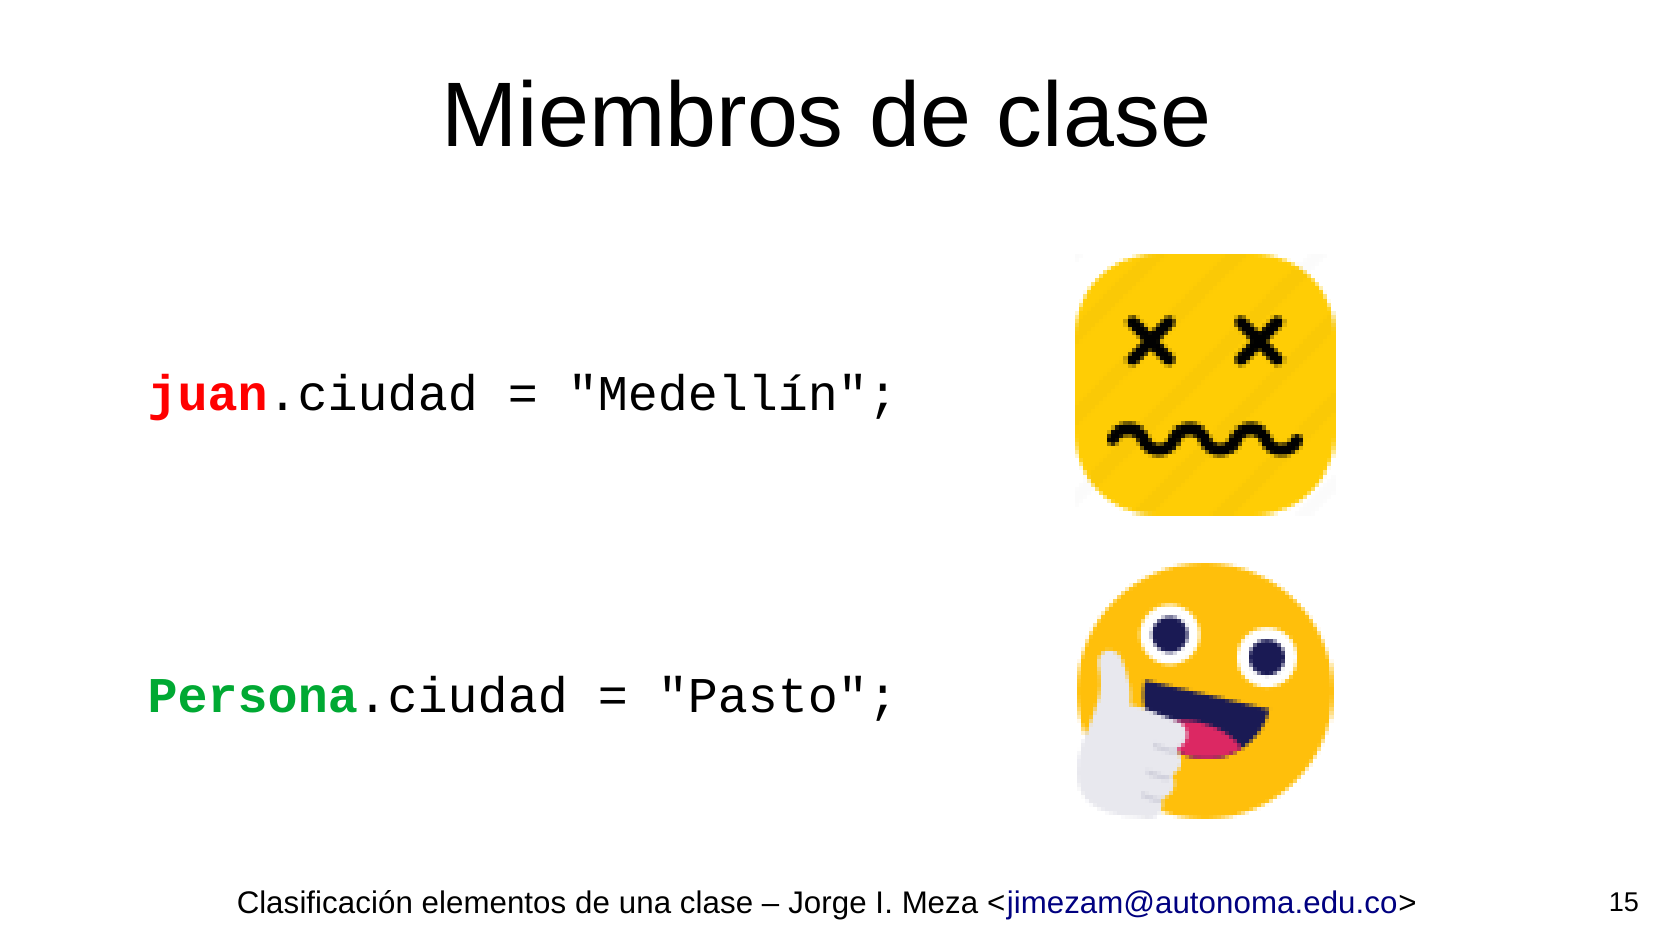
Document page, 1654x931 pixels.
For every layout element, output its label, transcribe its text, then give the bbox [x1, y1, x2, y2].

picture [1075, 254, 1336, 516]
subtitle juan.ciudad = "Medellín"; Persona.ciudad = "Pasto"; [147, 217, 900, 879]
picture [1077, 563, 1334, 819]
title Miembros de clase [82, 37, 1571, 193]
